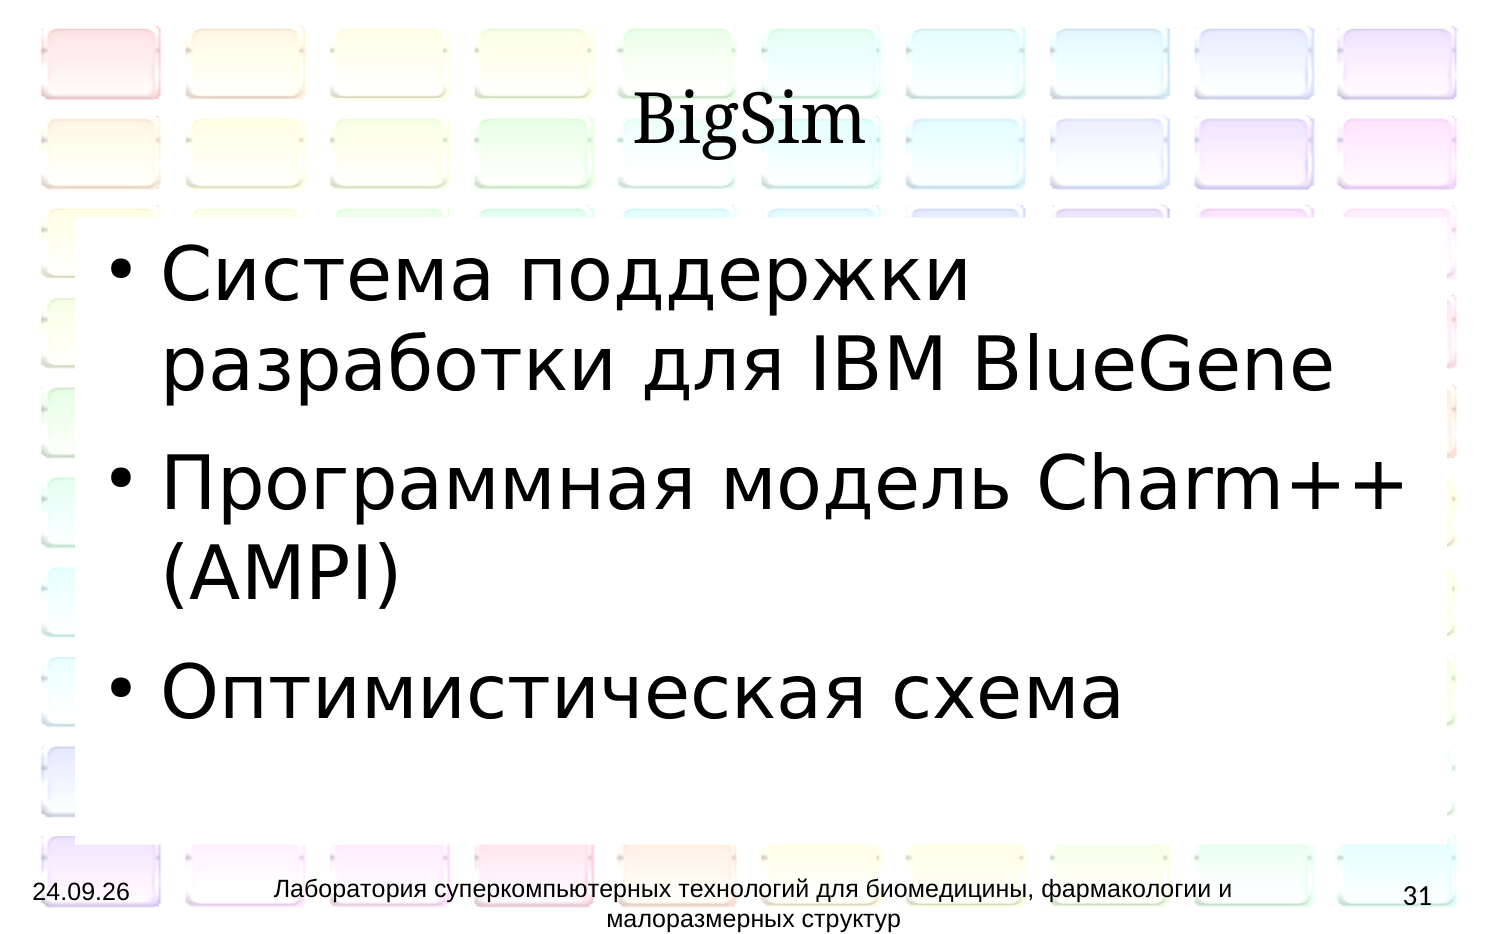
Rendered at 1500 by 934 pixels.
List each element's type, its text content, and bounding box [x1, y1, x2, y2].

picture [0, 0, 1500, 934]
text_box <номер> [1387, 868, 1473, 918]
text_box 14.04.14 [17, 868, 184, 918]
text_box Лаборатория суперкомпьютерных технологий для биомедицины, фармакологии и малоразмерных структур [171, 864, 1338, 915]
list Система поддержки разработки для IBM BlueGene Программная модель Charm++ (AMPI) Оптимистическая схема [75, 217, 1447, 845]
title BigSim [75, 37, 1426, 193]
